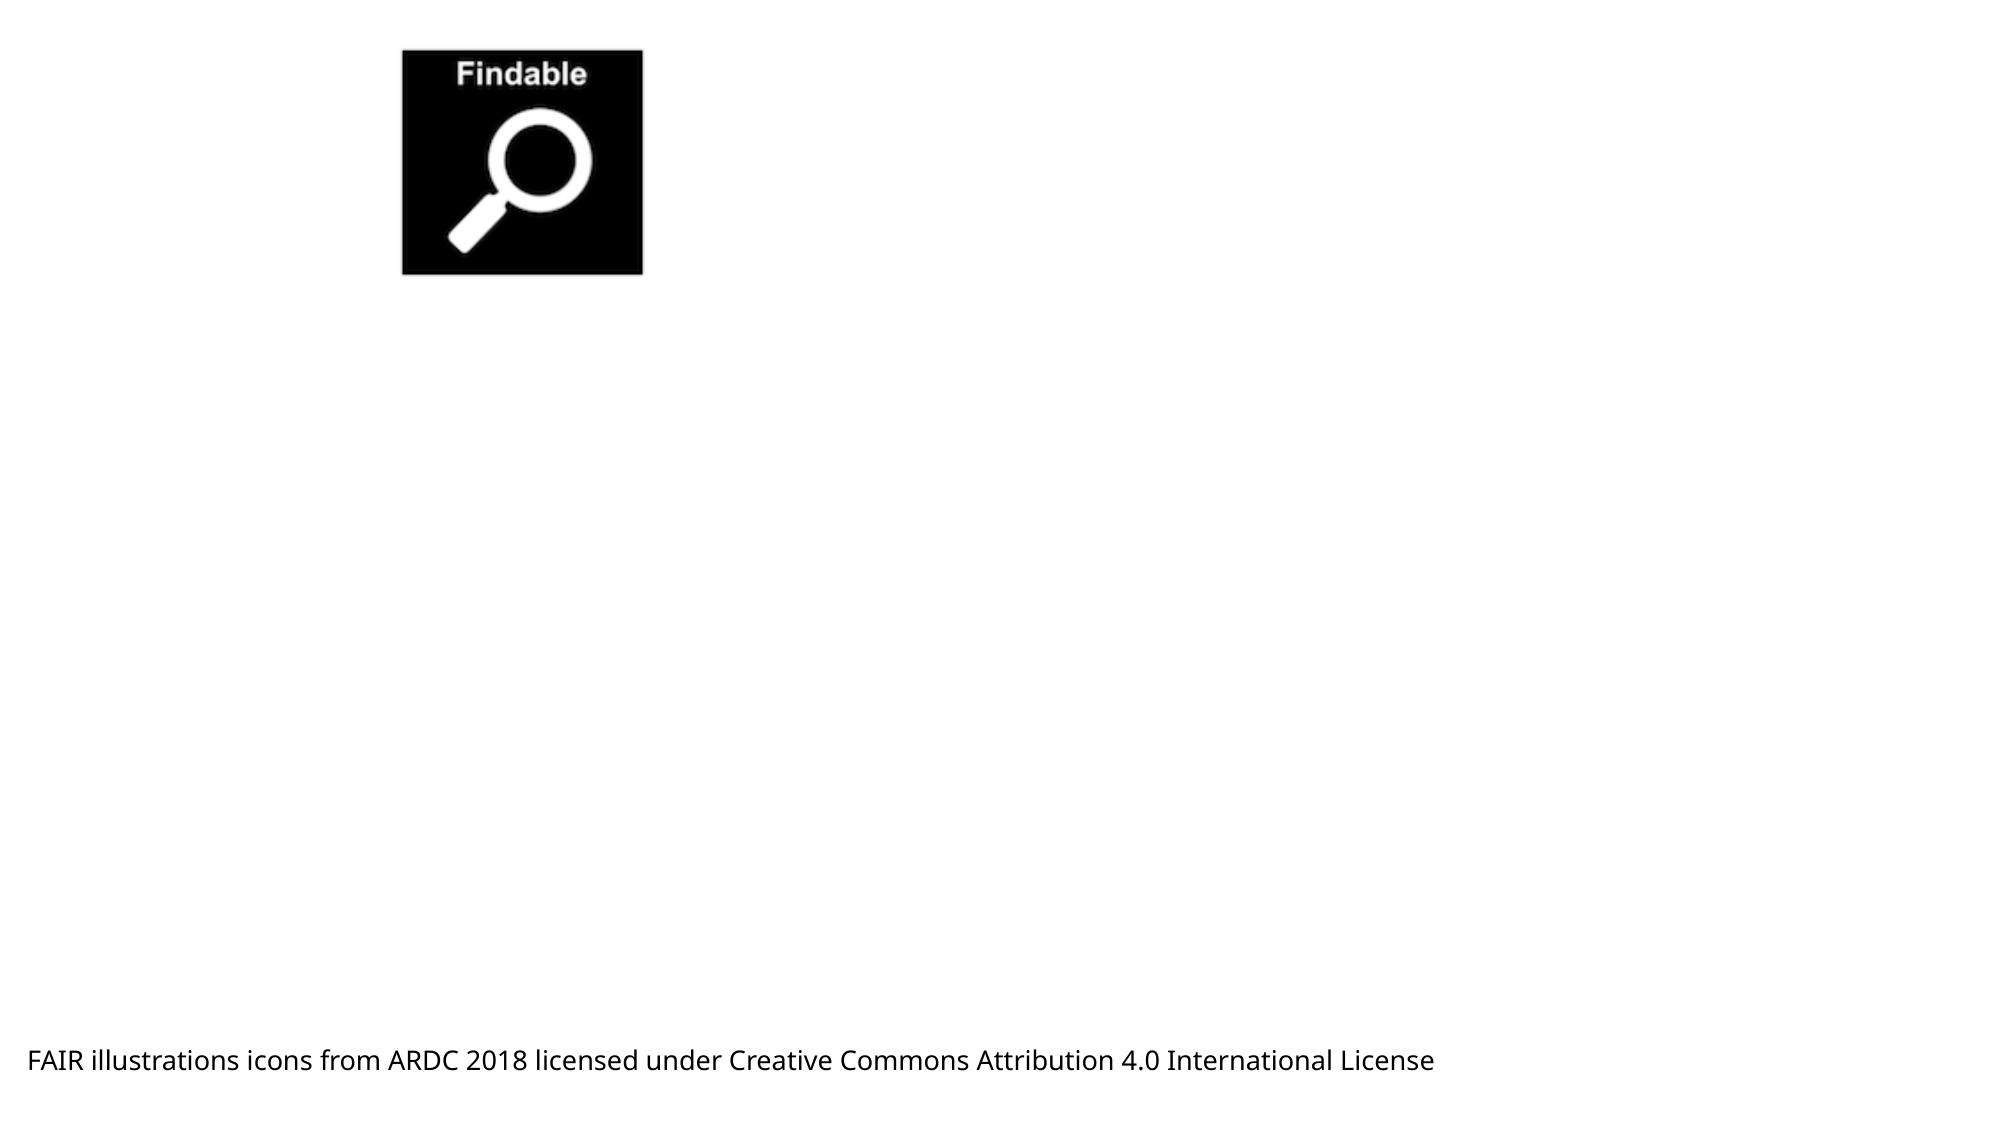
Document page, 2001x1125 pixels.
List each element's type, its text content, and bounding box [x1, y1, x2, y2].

picture [394, 42, 656, 282]
text_box FAIR illustrations icons from ARDC 2018 licensed under Creative Commons Attribution 4.0 International License [12, 1028, 1548, 1125]
